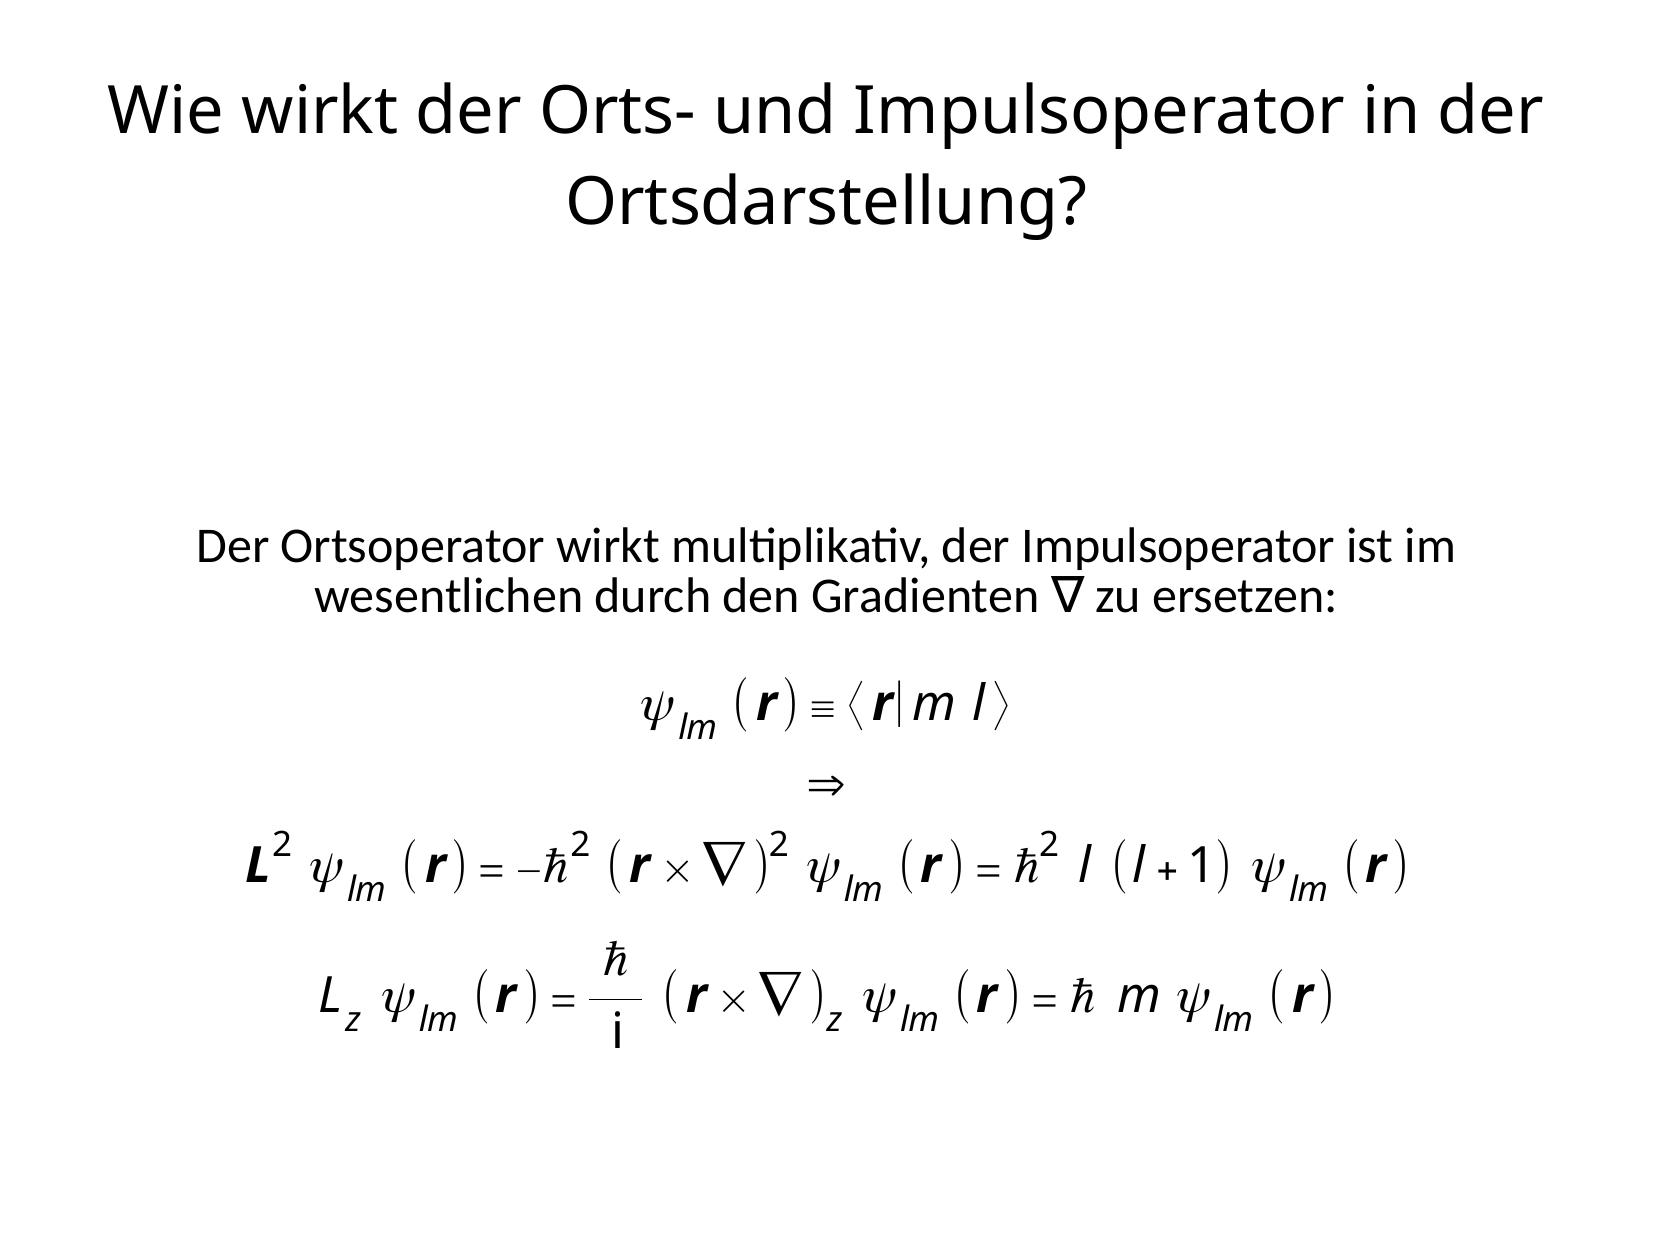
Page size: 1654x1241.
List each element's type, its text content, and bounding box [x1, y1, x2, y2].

title Wie wirkt der Orts- und Impulsoperator in der Ortsdarstellung? [82, 49, 1571, 257]
chart [237, 673, 1416, 1063]
subtitle Der Ortsoperator wirkt multiplikativ, der Impulsoperator ist im wesentlichen durch den Gradienten ∇ zu ersetzen: [82, 290, 1571, 1010]
